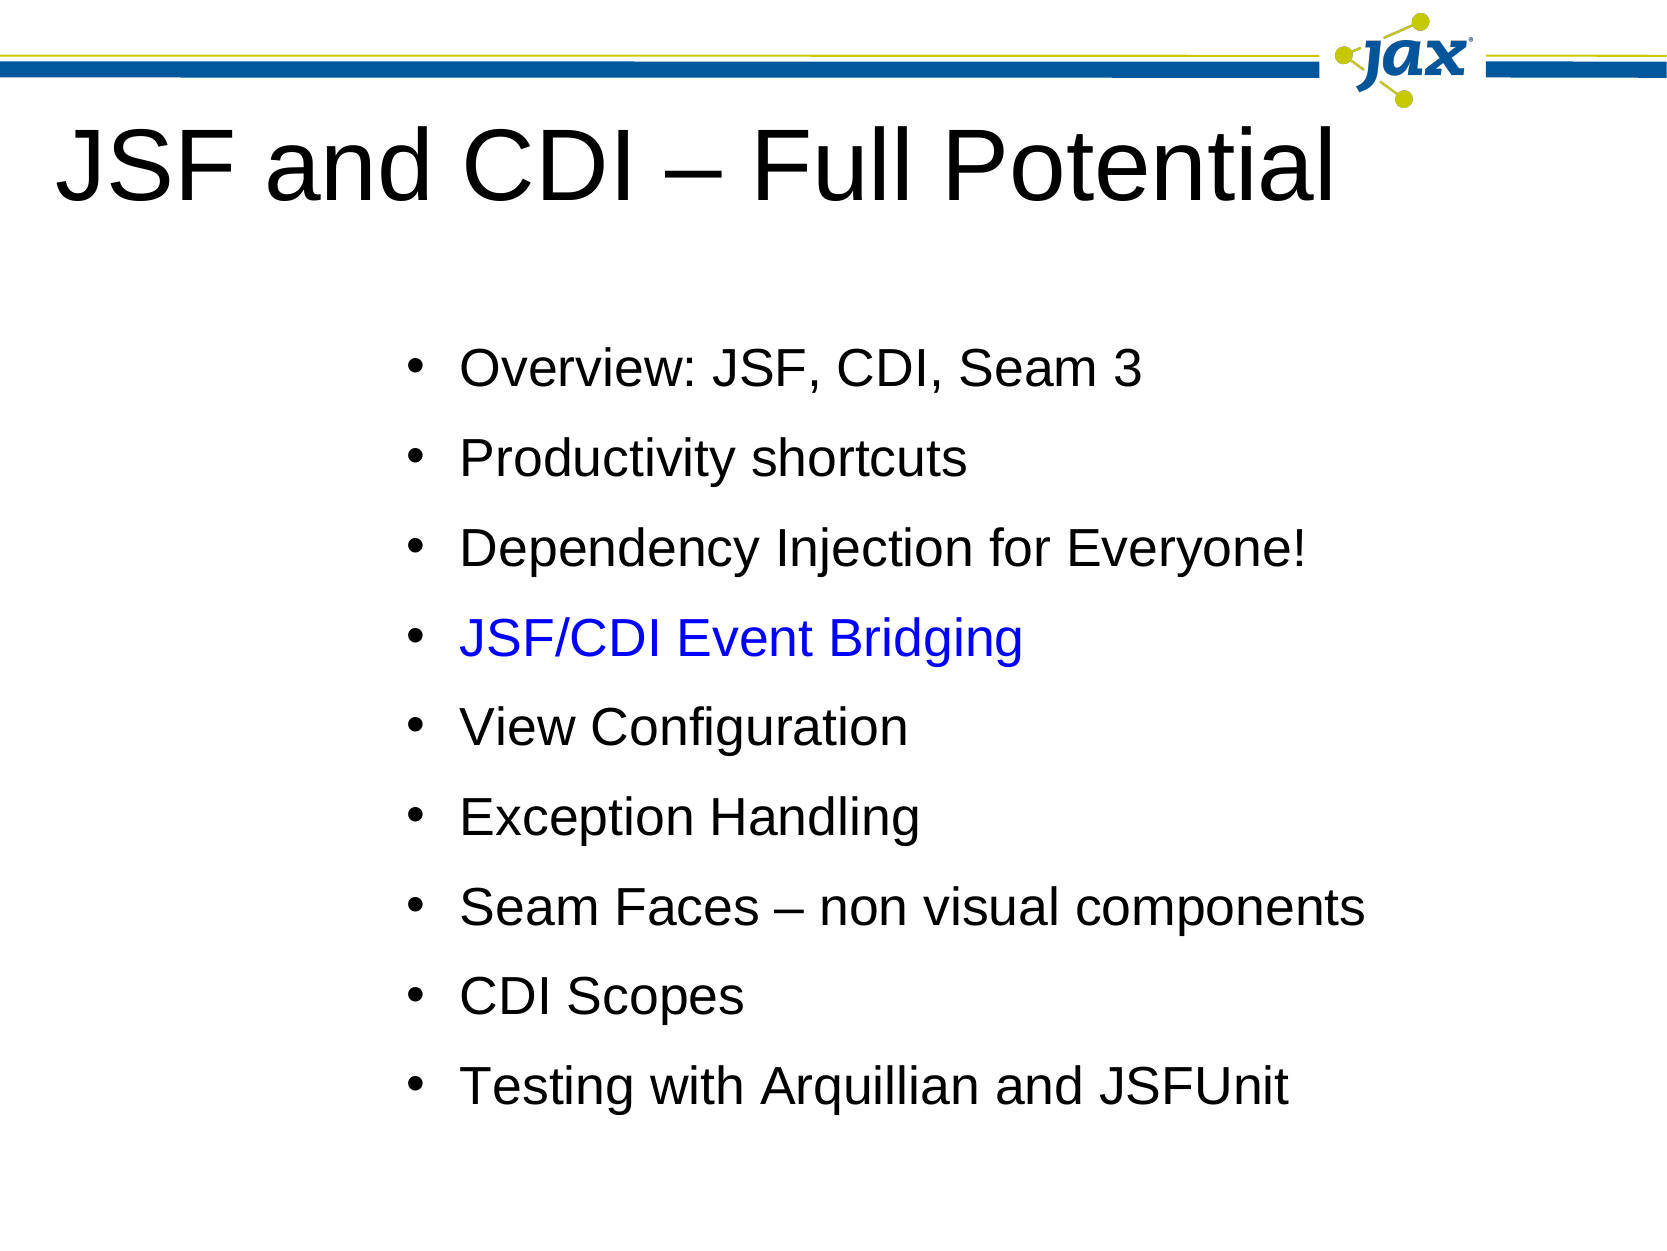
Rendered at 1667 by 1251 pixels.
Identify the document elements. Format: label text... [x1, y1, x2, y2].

title JSF and CDI – Full Potential [40, 91, 1627, 257]
list Overview: JSF, CDI, Seam 3 Productivity shortcuts Dependency Injection for Everyone! JSF/CDI Event Bridging View Configuration Exception Handling Seam Faces – non visual components CDI Scopes Testing with Arquillian and JSFUnit [37, 300, 1613, 1126]
picture [1335, 13, 1473, 91]
